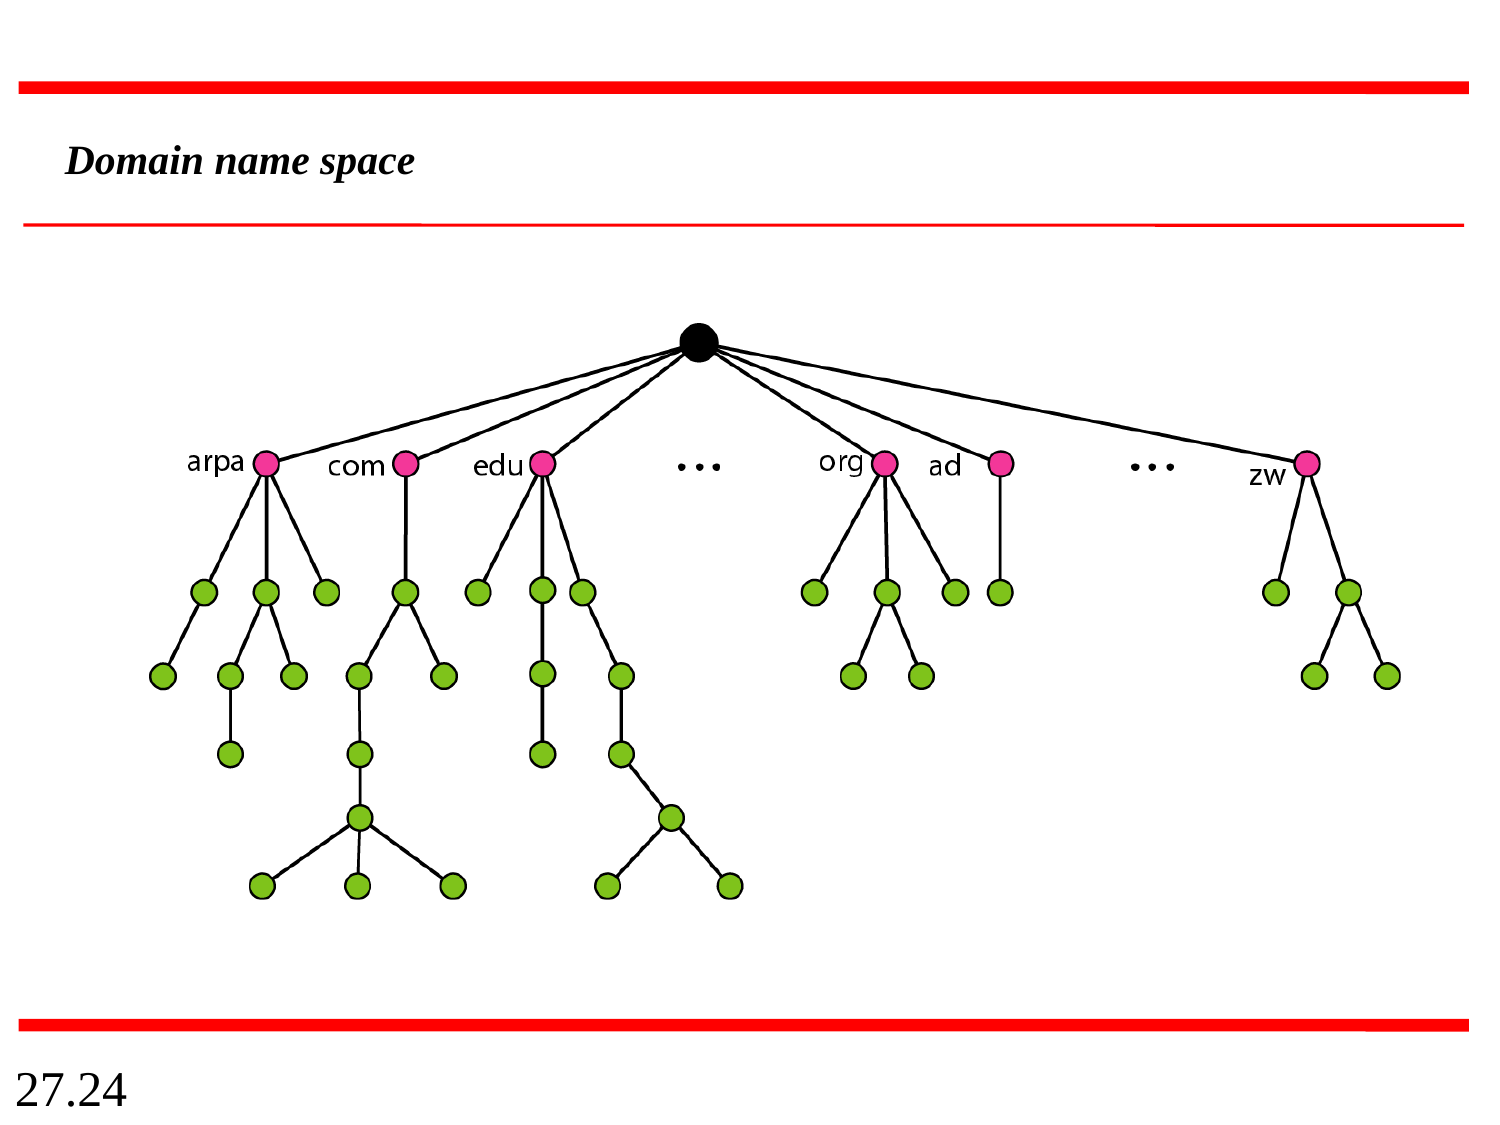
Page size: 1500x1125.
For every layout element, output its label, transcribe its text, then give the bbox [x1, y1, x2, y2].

text_box Domain name space [50, 125, 431, 191]
picture [149, 323, 1401, 901]
